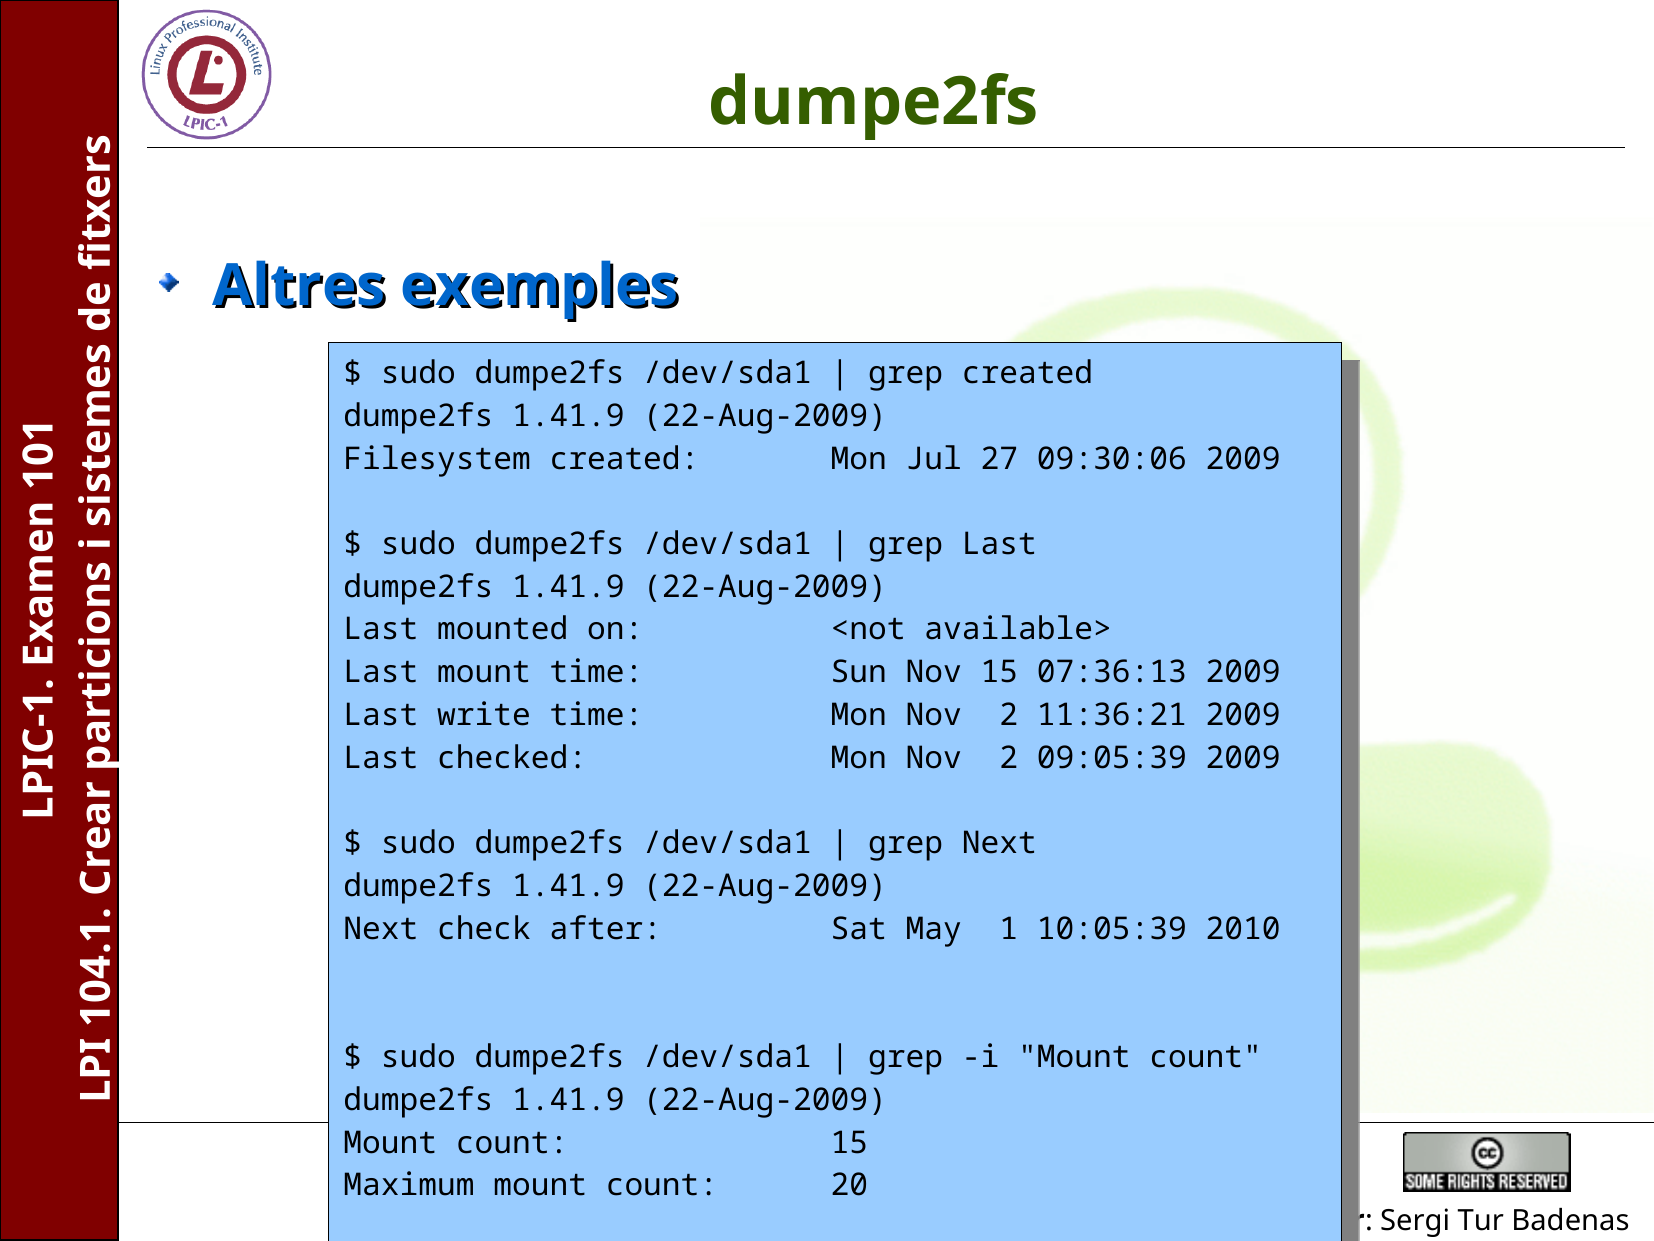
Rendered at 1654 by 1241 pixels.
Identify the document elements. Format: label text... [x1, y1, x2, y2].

list Altres exemples [141, 242, 1630, 1078]
picture [1403, 1132, 1571, 1192]
picture [700, 217, 1654, 1113]
title dumpe2fs [129, 55, 1619, 142]
picture [135, 5, 277, 55]
text_box $ sudo dumpe2fs /dev/sda1 | grep created dumpe2fs 1.41.9 (22-Aug-2009) Filesystem created: Mon Jul 27 09:30:06 2009 $ sudo dumpe2fs /dev/sda1 | grep Last dumpe2fs 1.41.9 (22-Aug-2009) Last mounted on: <not available> Last mount time: Sun Nov 15 07:36:13 2009 Last write time: Mon Nov 2 11:36:21 2009 Last checked: Mon Nov 2 09:05:39 2009 $ sudo dumpe2fs /dev/sda1 | grep Next dumpe2fs 1.41.9 (22-Aug-2009) Next check after: Sat May 1 10:05:39 2010 $ sudo dumpe2fs /dev/sda1 | grep -i "Mount count" dumpe2fs 1.41.9 (22-Aug-2009) Mount count: 15 Maximum mount count: 20 [328, 342, 1342, 1045]
